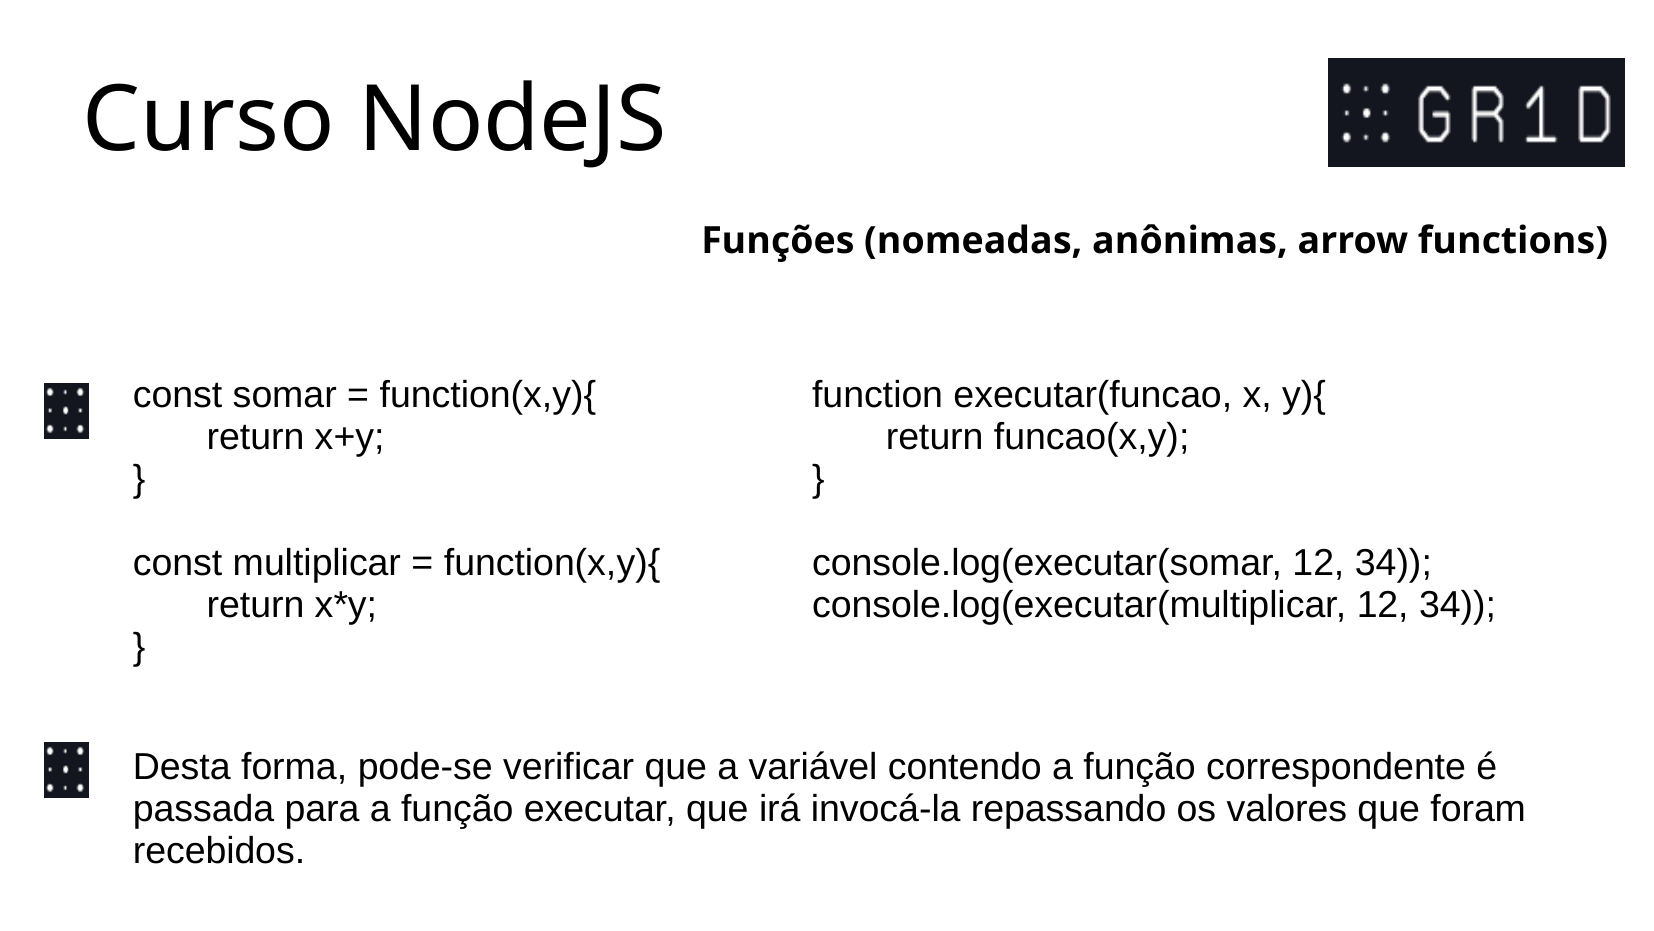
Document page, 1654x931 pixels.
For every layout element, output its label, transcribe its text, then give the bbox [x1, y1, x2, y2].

text_box function executar(funcao, x, y){ return funcao(x,y); } console.log(executar(somar, 12, 34)); console.log(executar(multiplicar, 12, 34)); [797, 365, 1565, 717]
picture [1328, 58, 1625, 167]
title Curso NodeJS [82, 37, 1571, 193]
picture [44, 383, 89, 439]
text_box Desta forma, pode-se verificar que a variável contendo a função correspondente é passada para a função executar, que irá invocá-la repassando os valores que foram recebidos. [118, 738, 1595, 879]
picture [44, 742, 89, 798]
text_box Funções (nomeadas, anônimas, arrow functions) [118, 206, 1625, 264]
text_box const somar = function(x,y){ return x+y; } const multiplicar = function(x,y){ return x*y; } [118, 365, 827, 738]
